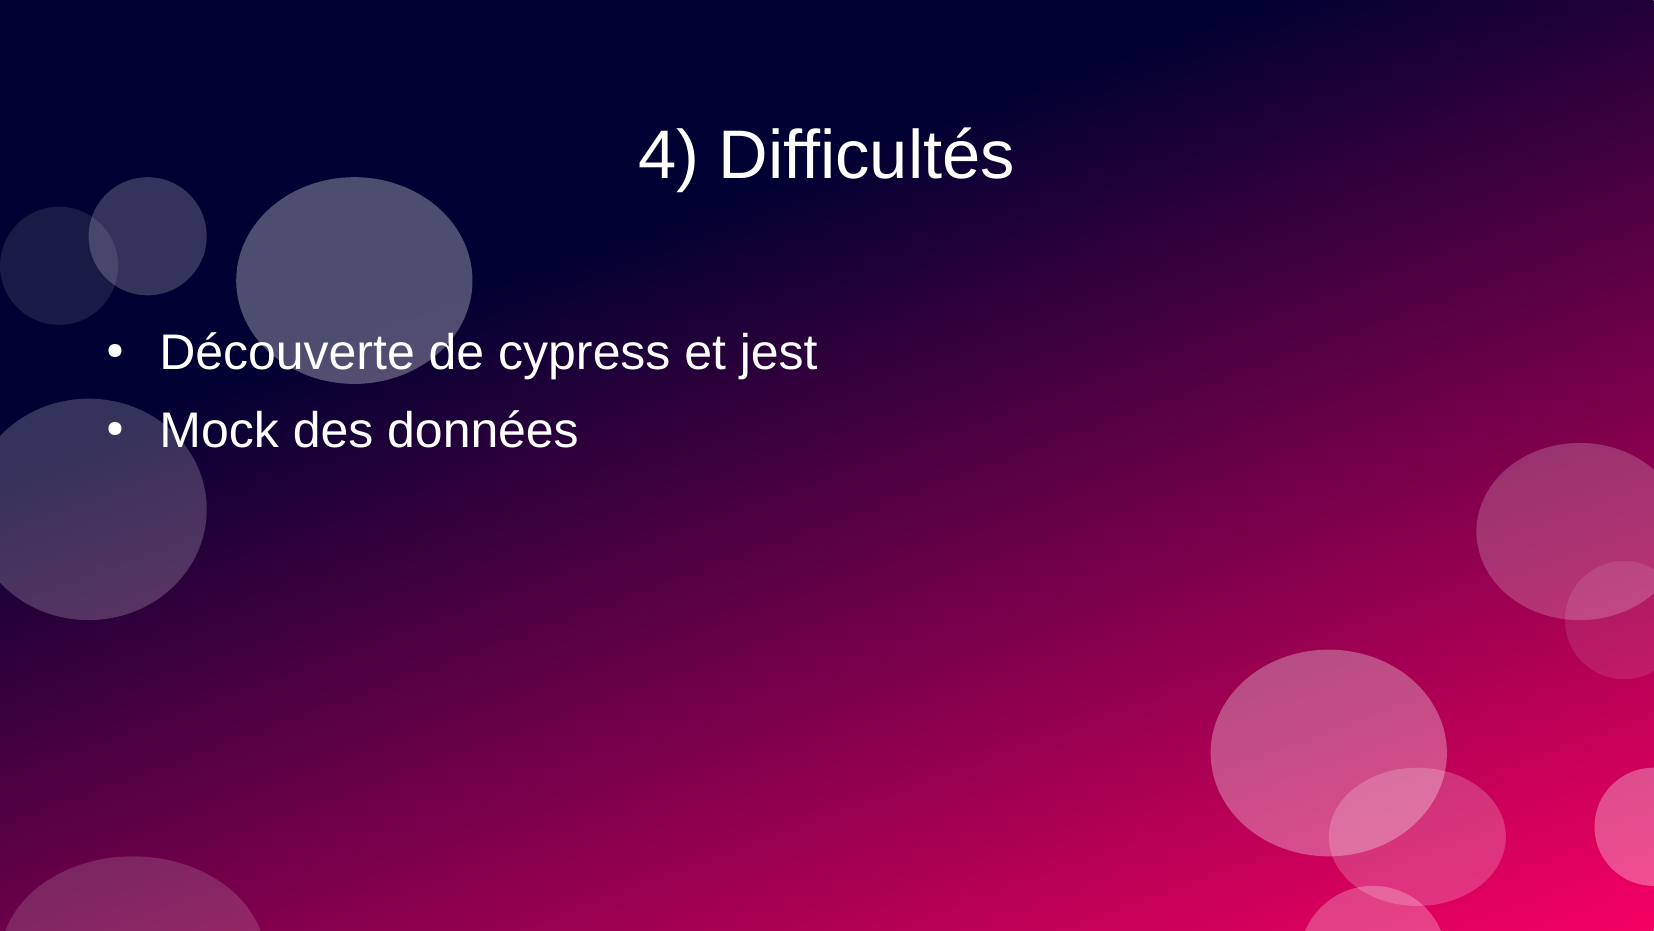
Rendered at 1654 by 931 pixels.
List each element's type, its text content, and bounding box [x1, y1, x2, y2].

title 4) Difficultés [88, 73, 1565, 237]
list Découverte de cypress et jest Mock des données [88, 324, 1565, 783]
